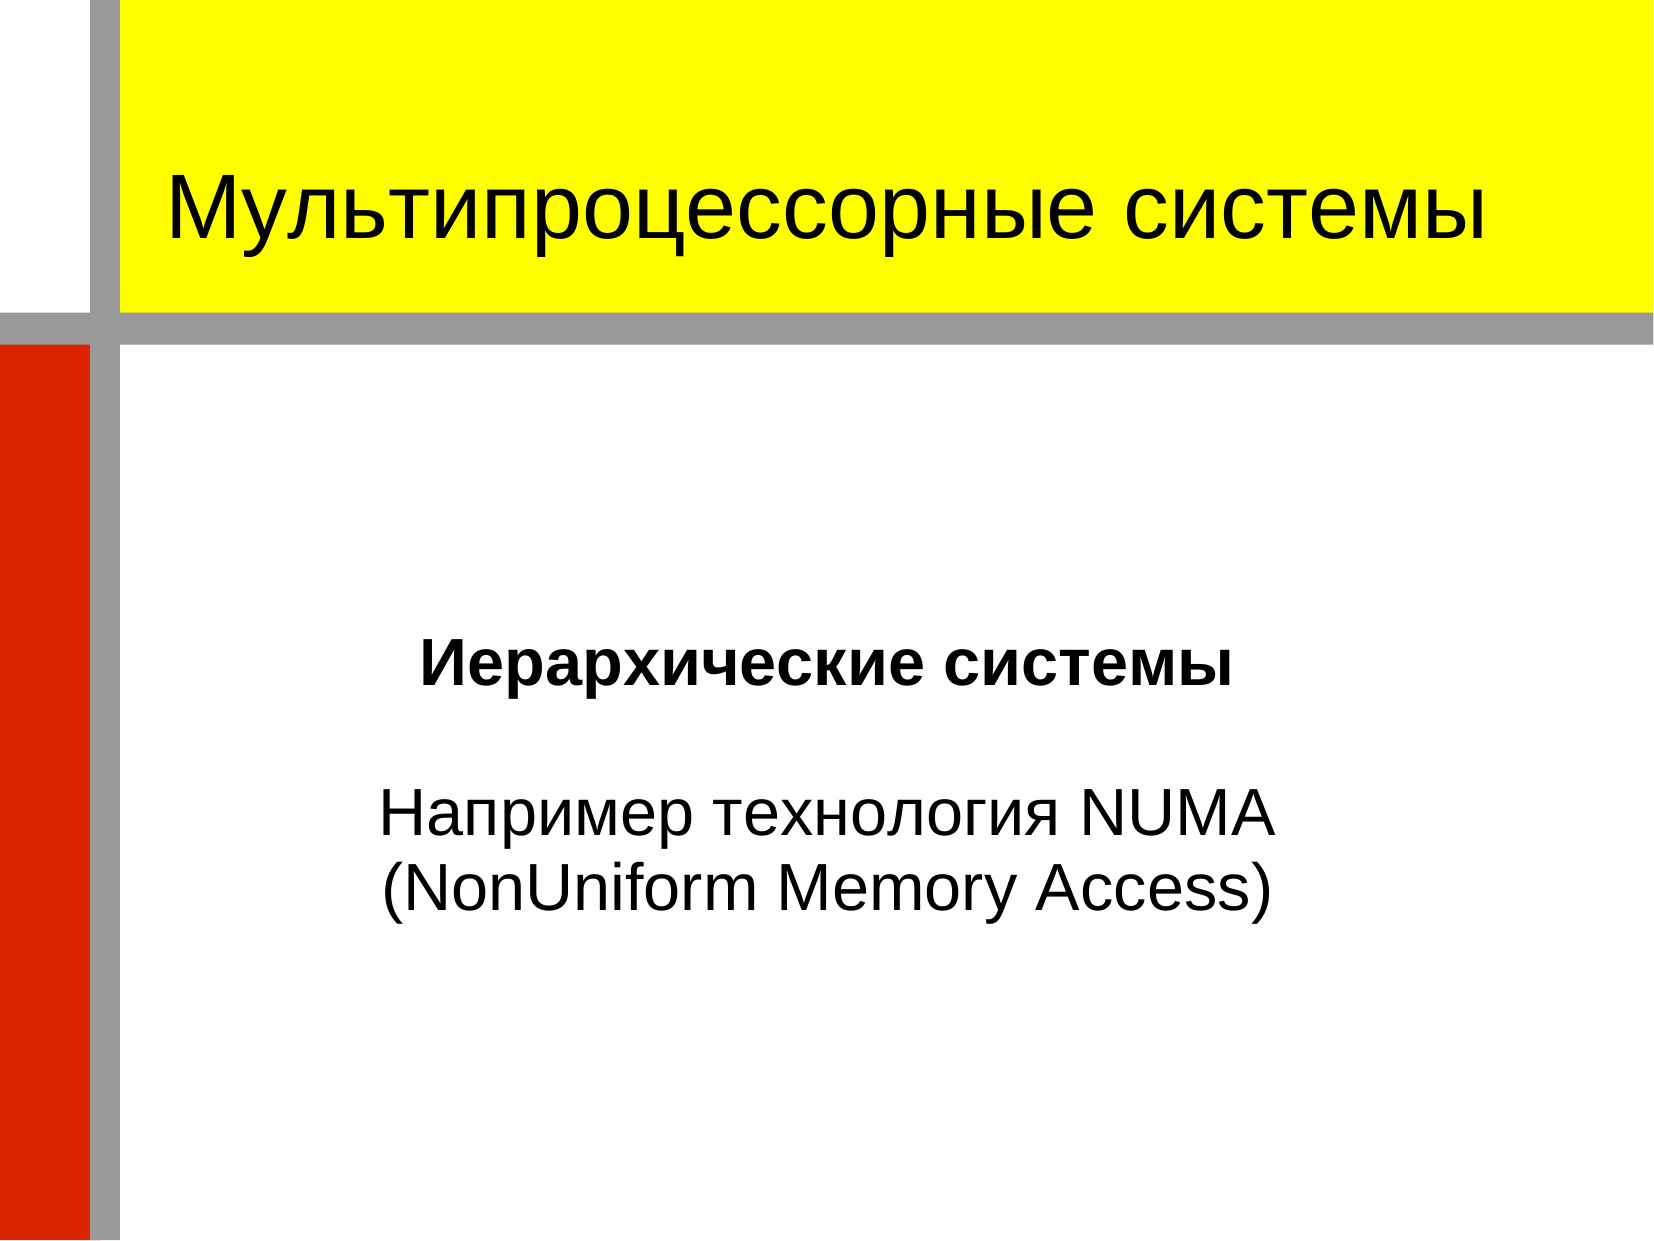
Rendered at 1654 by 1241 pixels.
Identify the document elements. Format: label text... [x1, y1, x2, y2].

subtitle Иерархические системы Например технология NUMA (NonUniform Memory Access) [121, 398, 1534, 1152]
title Мультипроцессорные системы [121, 110, 1534, 303]
